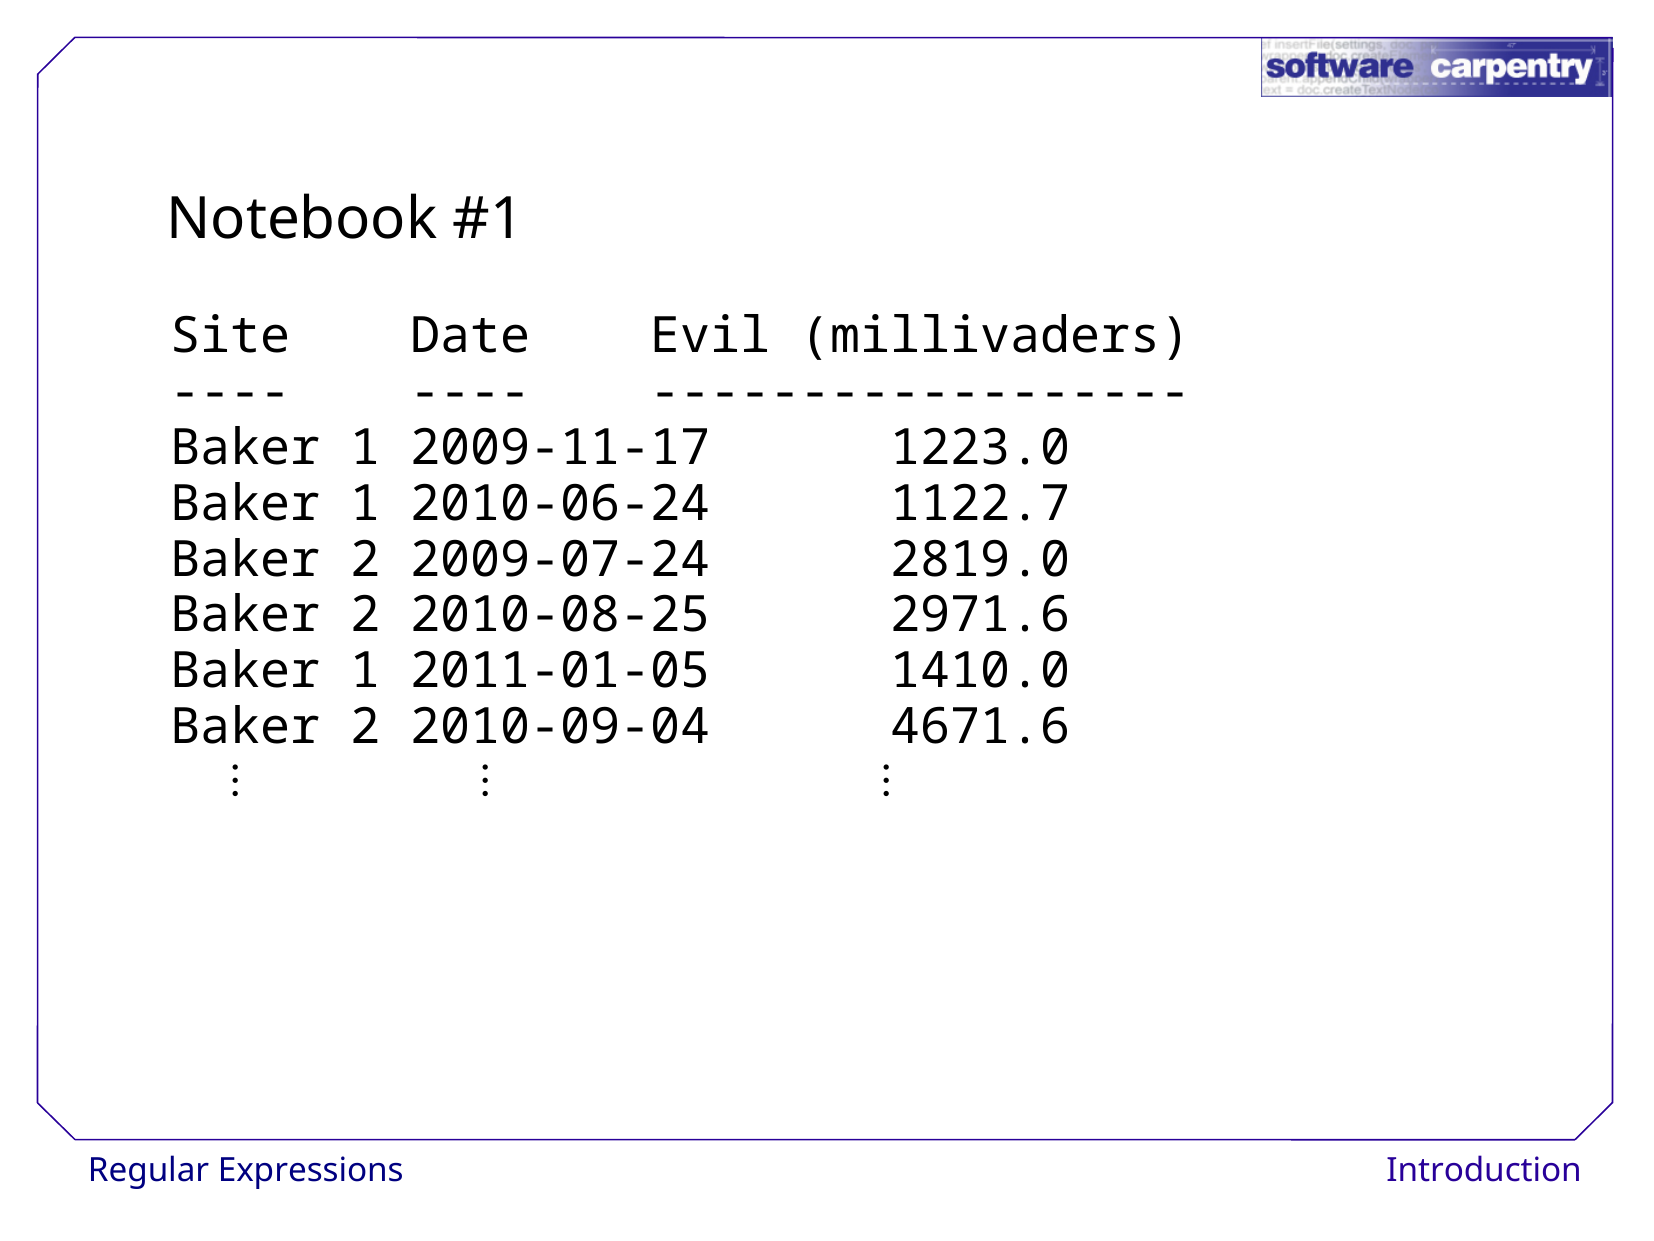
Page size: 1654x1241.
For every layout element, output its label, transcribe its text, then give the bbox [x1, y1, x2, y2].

picture [1261, 39, 1613, 97]
text_box Site Date Evil (millivaders) ---- ---- ------------------ Baker 1 2009-11-17 1223.0 Baker 1 2010-06-24 1122.7 Baker 2 2009-07-24 2819.0 Baker 2 2010-08-25 2971.6 Baker 1 2011-01-05 1410.0 Baker 2 2010-09-04 4671.6 ⋮ ⋮ ⋮ [155, 300, 1535, 818]
text_box Notebook #1 [151, 138, 1530, 259]
